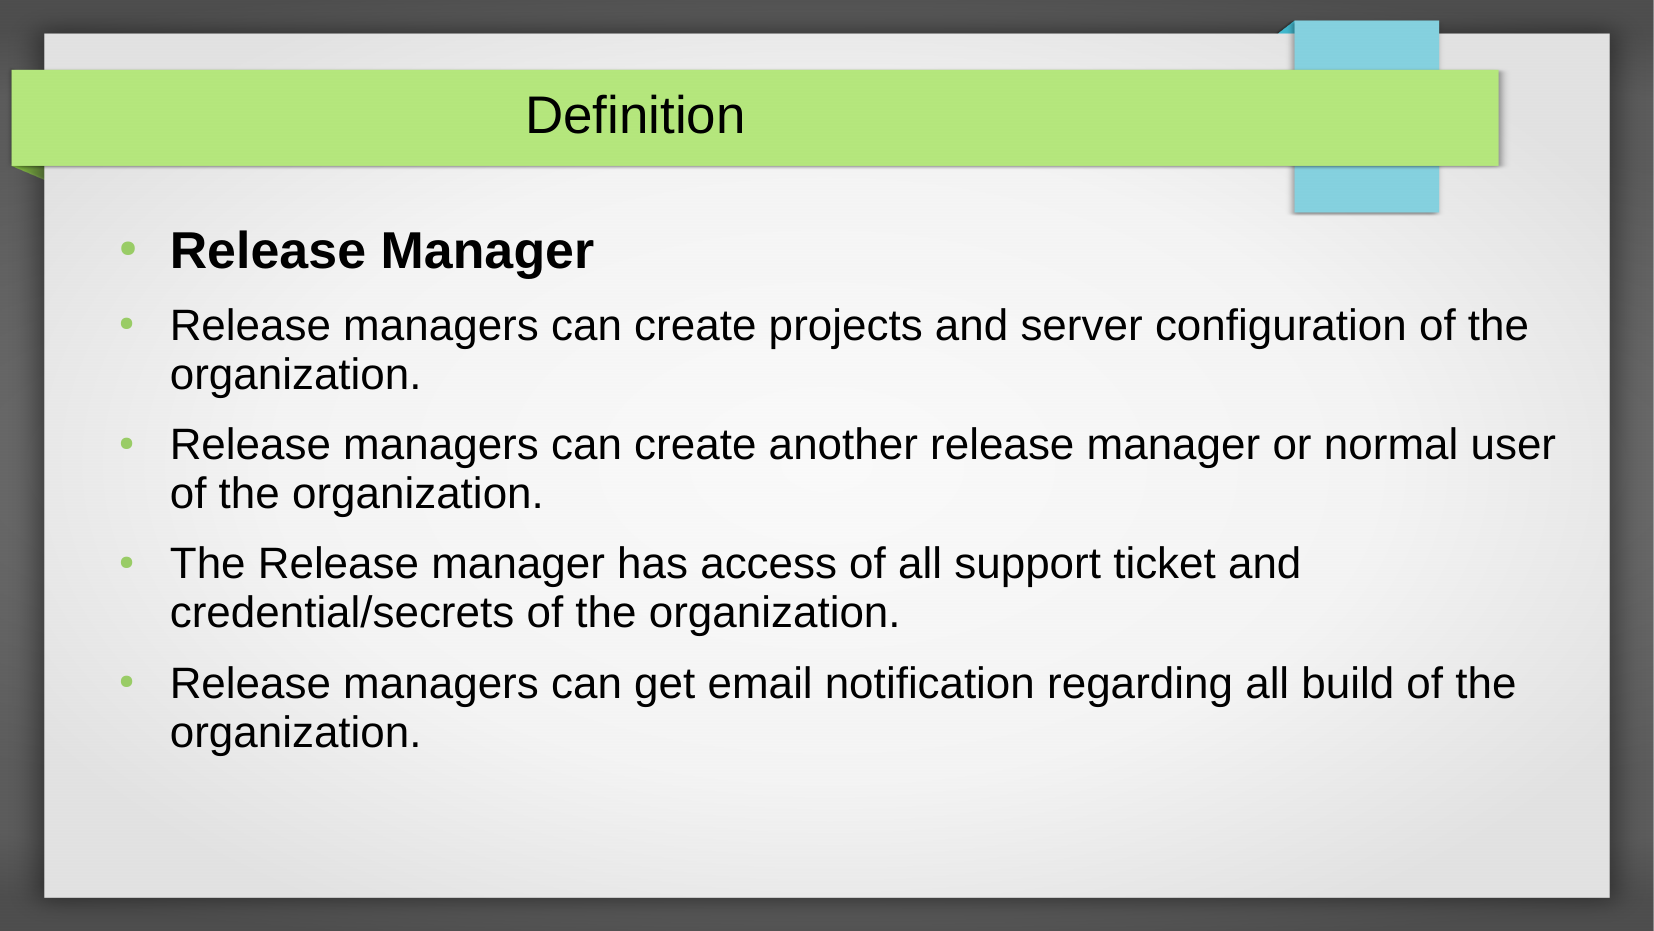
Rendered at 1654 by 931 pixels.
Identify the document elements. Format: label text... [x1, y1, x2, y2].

list Release Manager Release managers can create projects and server configuration of the organization. Release managers can create another release manager or normal user of the organization. The Release manager has access of all support ticket and credential/secrets of the organization. Release managers can get email notification regarding all build of the organization. [101, 221, 1591, 761]
title Definition [82, 70, 1264, 160]
picture [0, 0, 1654, 931]
